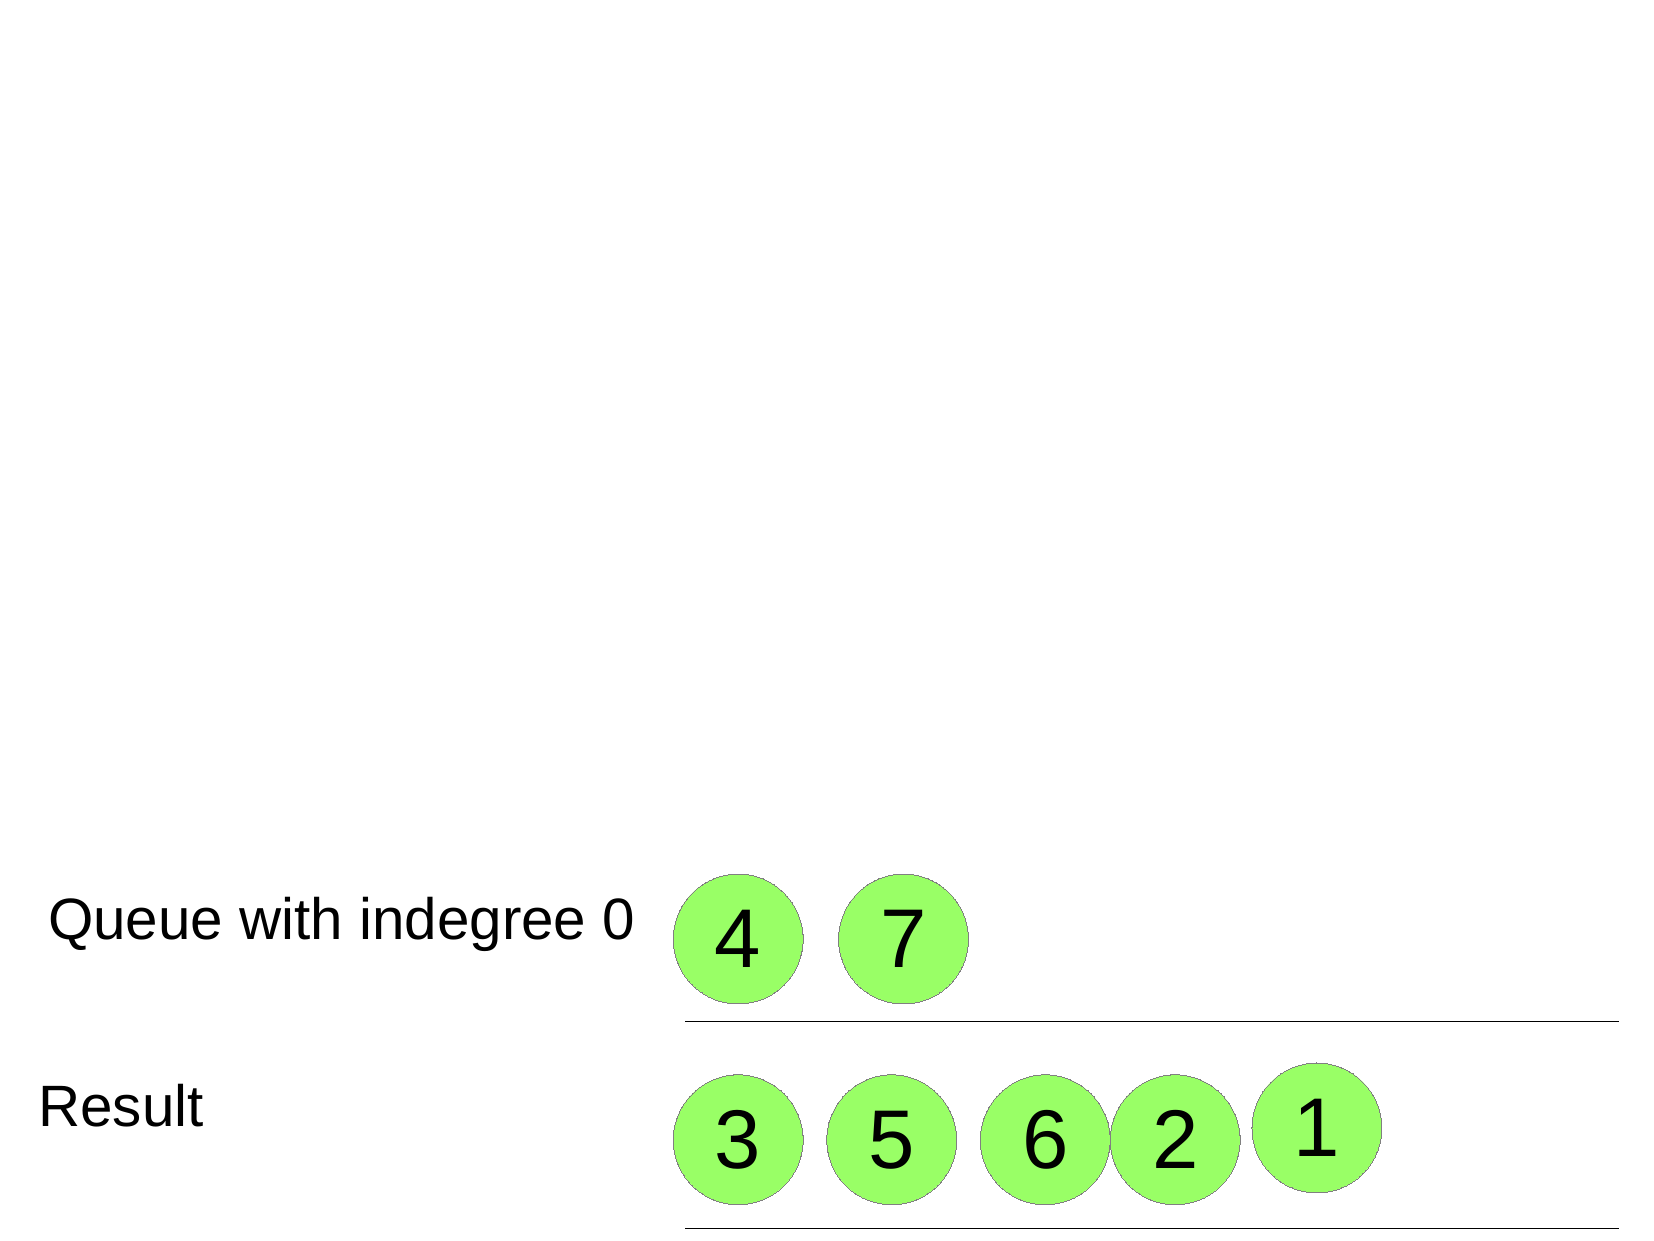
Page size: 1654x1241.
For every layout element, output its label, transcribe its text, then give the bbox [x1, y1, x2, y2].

text_box 1 [1251, 1062, 1382, 1193]
text_box 5 [826, 1074, 957, 1205]
text_box 3 [673, 1074, 804, 1205]
text_box 4 [673, 874, 804, 1004]
text_box Queue with indegree 0 [33, 879, 650, 960]
text_box 6 [980, 1074, 1111, 1205]
text_box 7 [838, 874, 969, 1004]
text_box 2 [1110, 1074, 1241, 1205]
text_box Result [23, 1065, 219, 1146]
